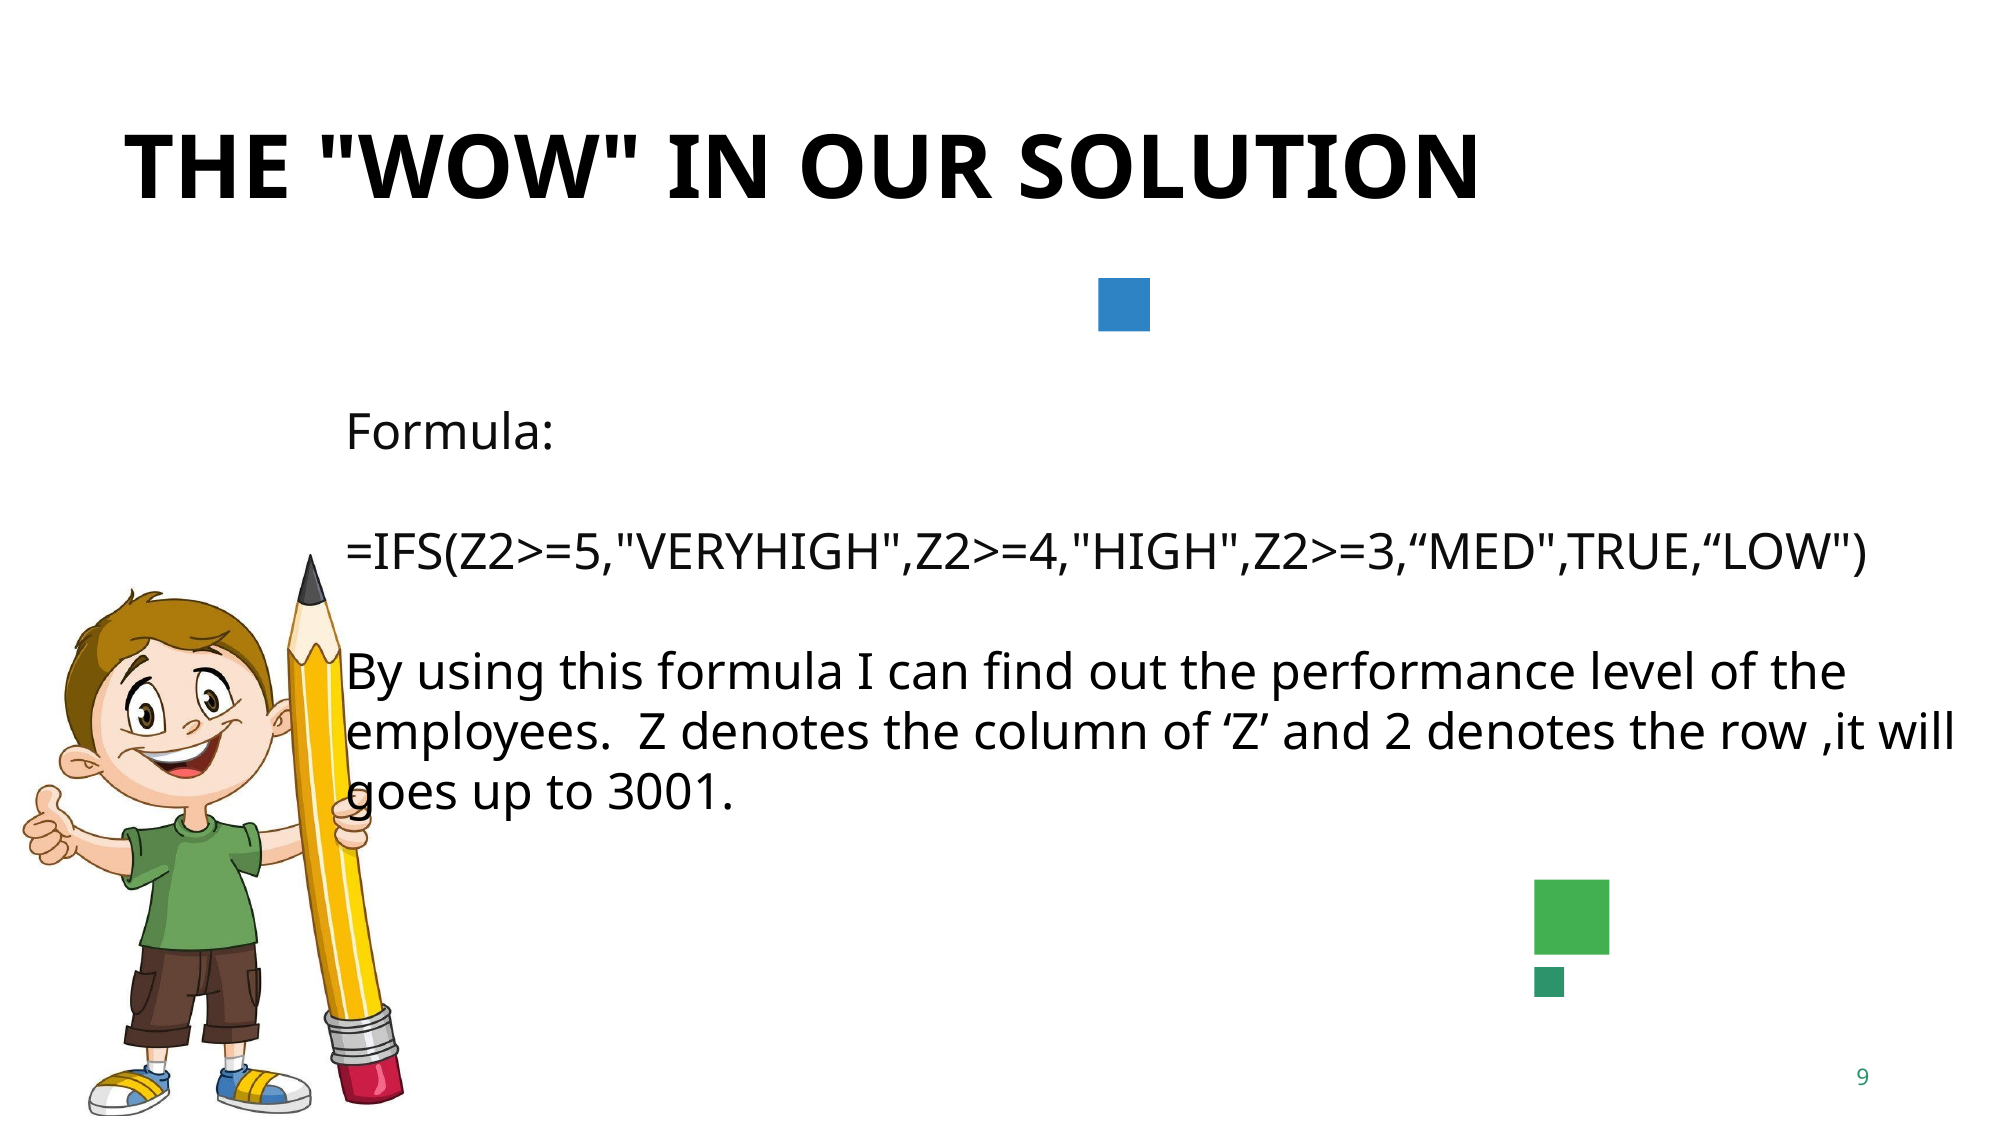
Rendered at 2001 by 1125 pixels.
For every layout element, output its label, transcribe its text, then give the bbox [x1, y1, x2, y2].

text_box 9 [1849, 1061, 1888, 1094]
title THE "WOW" IN OUR SOLUTION [121, 107, 1513, 218]
text_box Formula: =IFS(Z2>=5,"VERYHIGH",Z2>=4,"HIGH",Z2>=3,“MED",TRUE,“LOW") By using this formula I can find out the performance level of the employees. Z denotes the column of ‘Z’ and 2 denotes the row ,it will goes up to 3001. [330, 391, 1975, 832]
text_box [1534, 879, 1610, 955]
text_box [1098, 278, 1150, 332]
text_box [1534, 967, 1565, 997]
picture [10, 554, 416, 1116]
